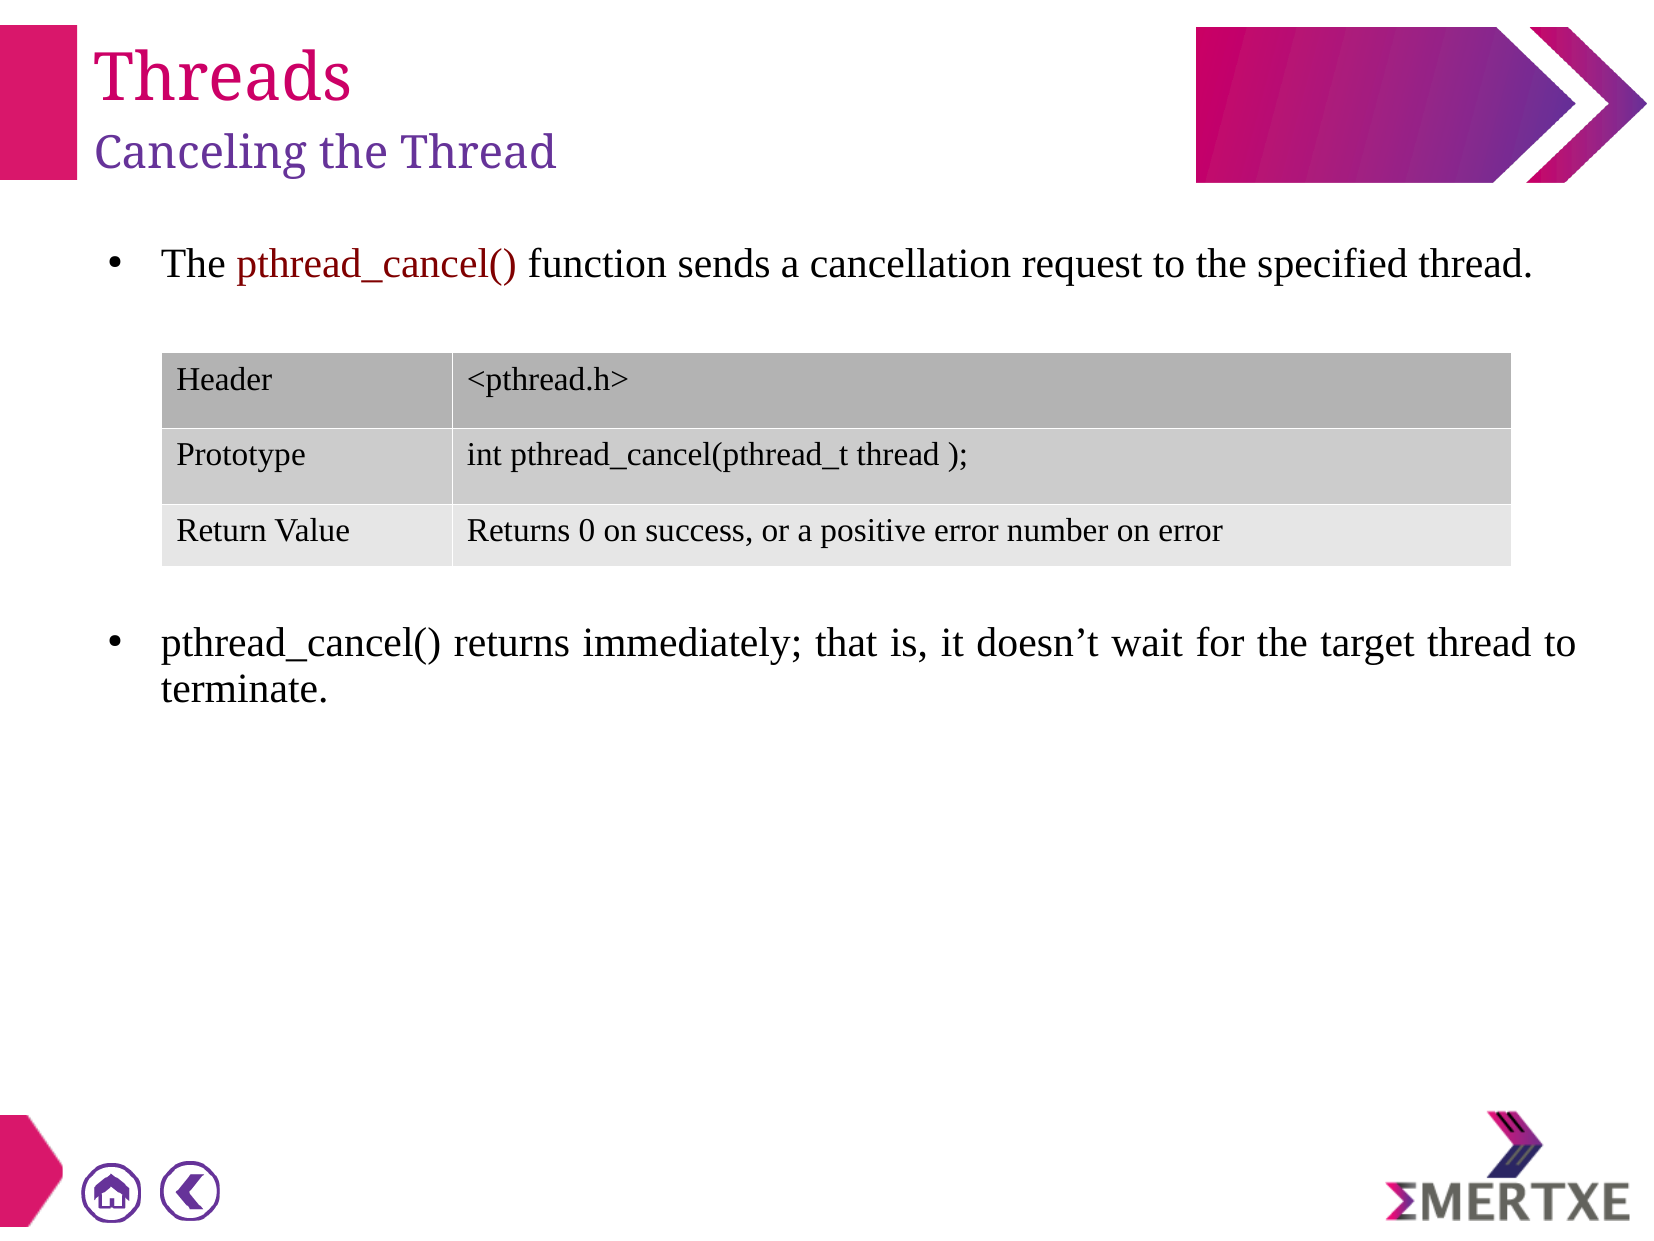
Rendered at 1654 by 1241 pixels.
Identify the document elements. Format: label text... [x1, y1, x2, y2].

title Threads Canceling the Thread [93, 2, 1571, 210]
picture [1571, 27, 1647, 183]
table_cell Returns 0 on success, or a positive error number on error [453, 505, 1511, 566]
table_cell Prototype [162, 429, 452, 504]
list The pthread_cancel() function sends a cancellation request to the specified thread. pthread_cancel() returns immediately; that is, it doesn’t wait for the target thread to terminate. [90, 240, 1579, 1096]
picture [1385, 1107, 1631, 1221]
picture [81, 1163, 141, 1223]
table_cell int pthread_cancel(pthread_t thread ); [453, 429, 1511, 504]
table_header Header [162, 353, 452, 428]
table_cell Return Value [162, 505, 452, 566]
table_header <pthread.h> [453, 353, 1511, 428]
picture [160, 1161, 220, 1221]
